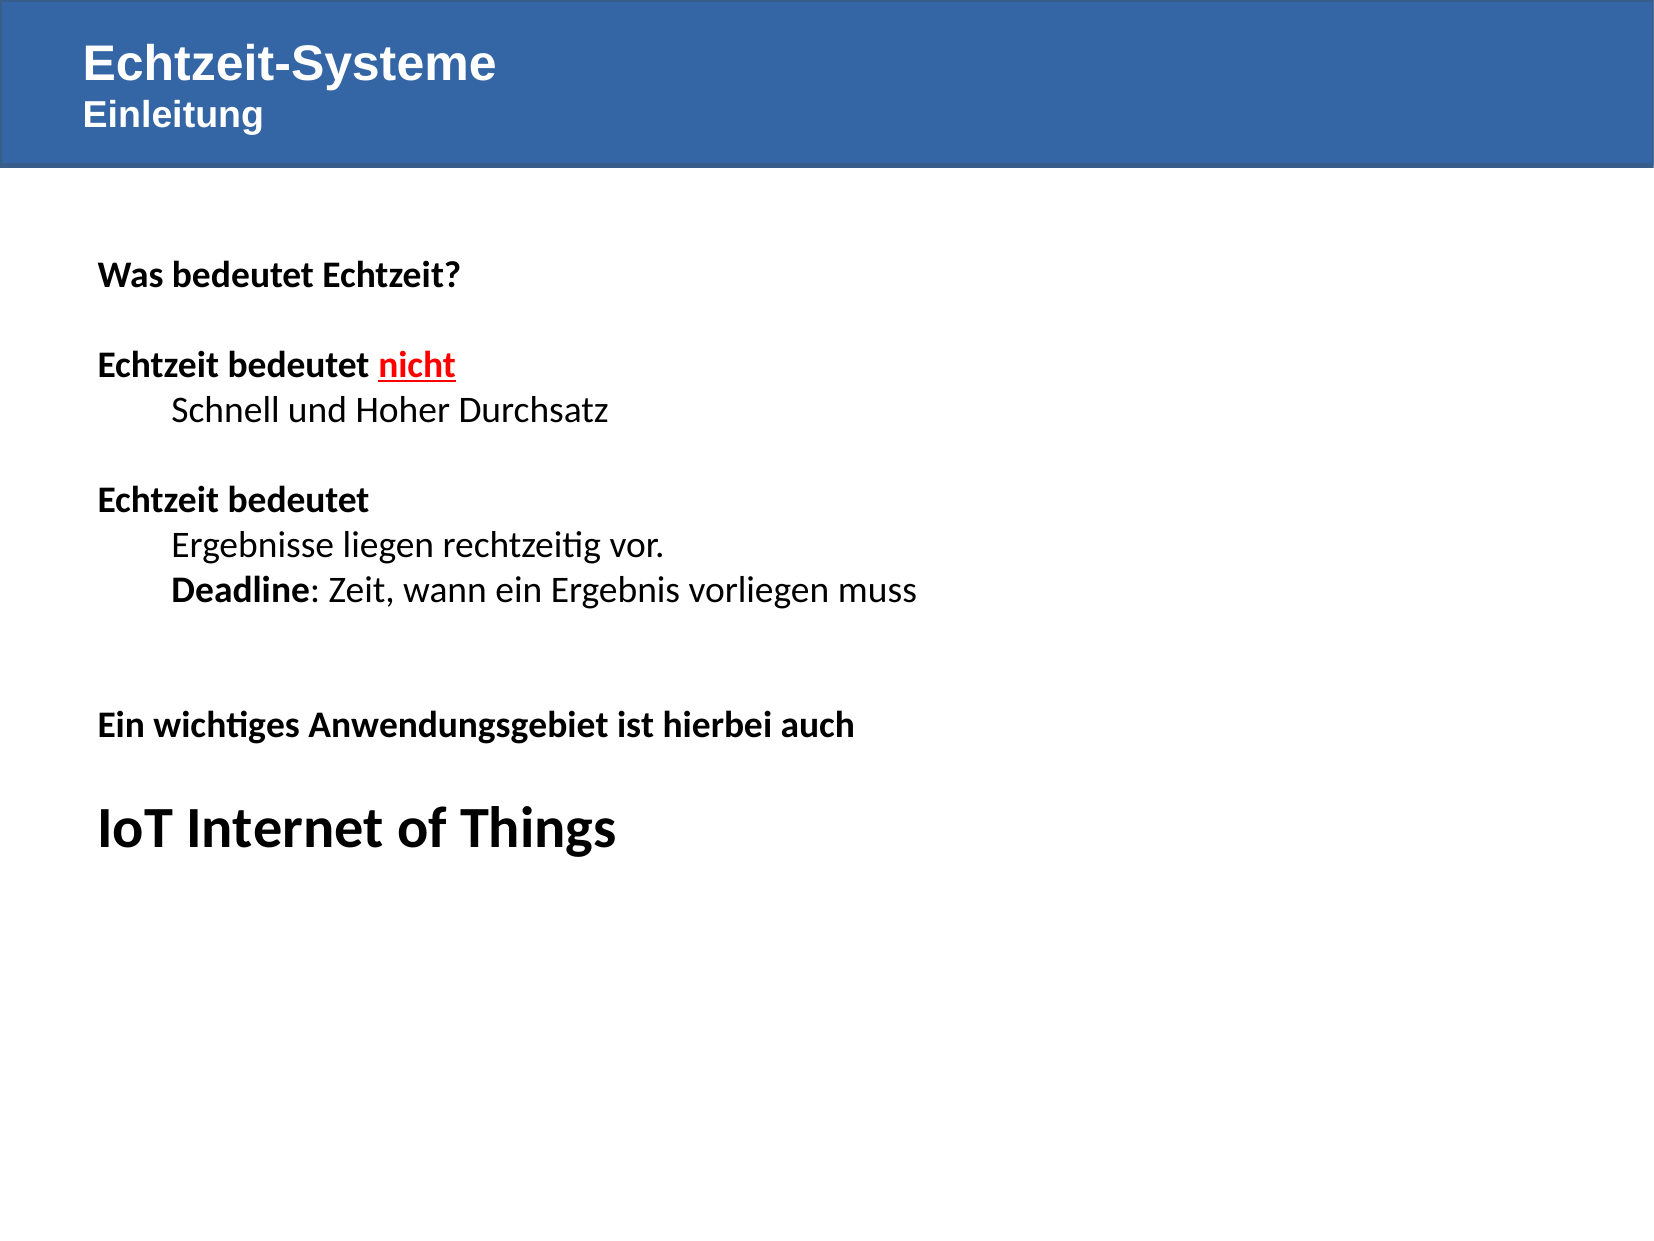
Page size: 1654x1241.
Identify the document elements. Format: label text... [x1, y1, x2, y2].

title Echtzeit-Systeme Einleitung [82, 29, 1571, 136]
text_box Was bedeutet Echtzeit? Echtzeit bedeutet nicht  Schnell und Hoher Durchsatz  Echtzeit bedeutet Ergebnisse liegen rechtzeitig vor. Deadline: Zeit, wann ein Ergebnis vorliegen muss Ein wichtiges Anwendungsgebiet ist hierbei auch IoT Internet of Things [83, 242, 1157, 867]
